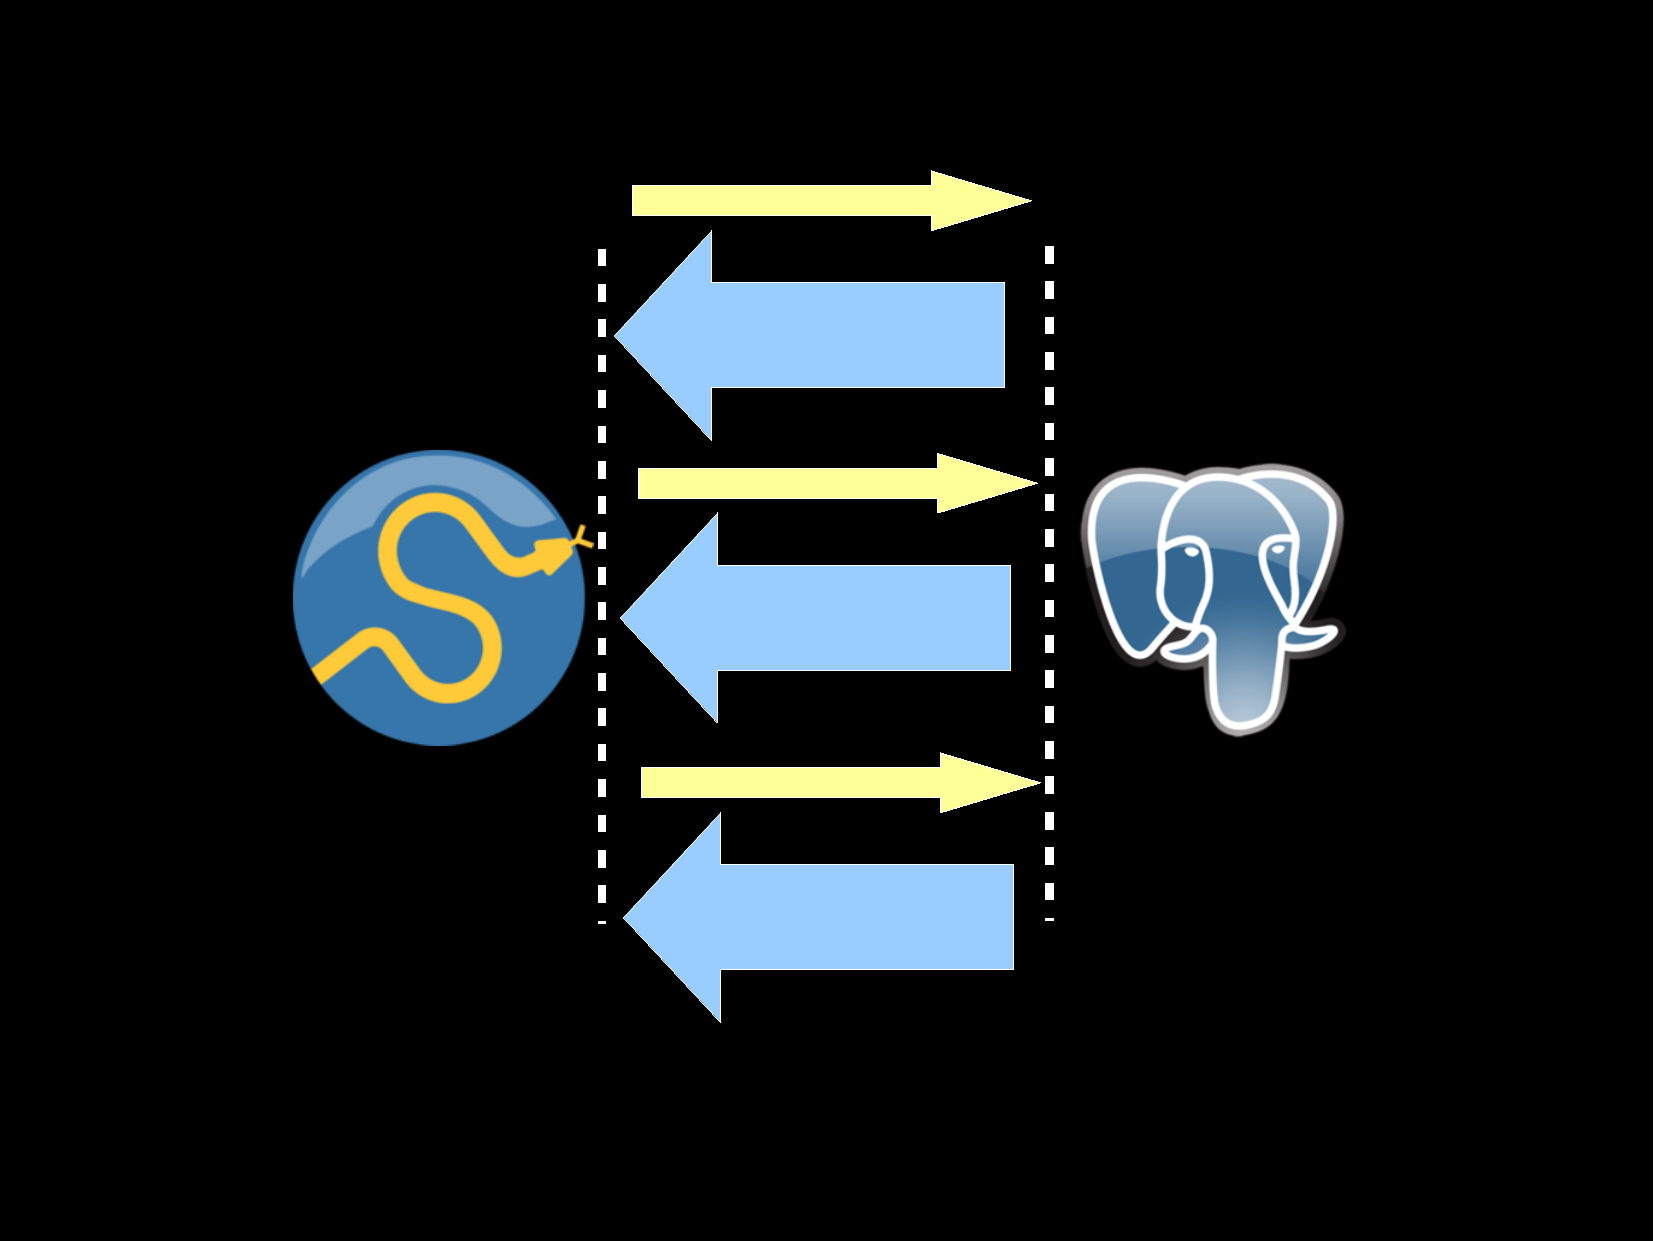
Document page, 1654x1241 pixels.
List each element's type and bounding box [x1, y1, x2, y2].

picture [1063, 450, 1364, 751]
text_box [623, 812, 1014, 1023]
picture [293, 450, 594, 746]
text_box [620, 512, 1011, 723]
text_box [614, 230, 1005, 441]
text_box [641, 752, 1041, 813]
text_box [632, 170, 1032, 231]
text_box [638, 453, 1038, 513]
